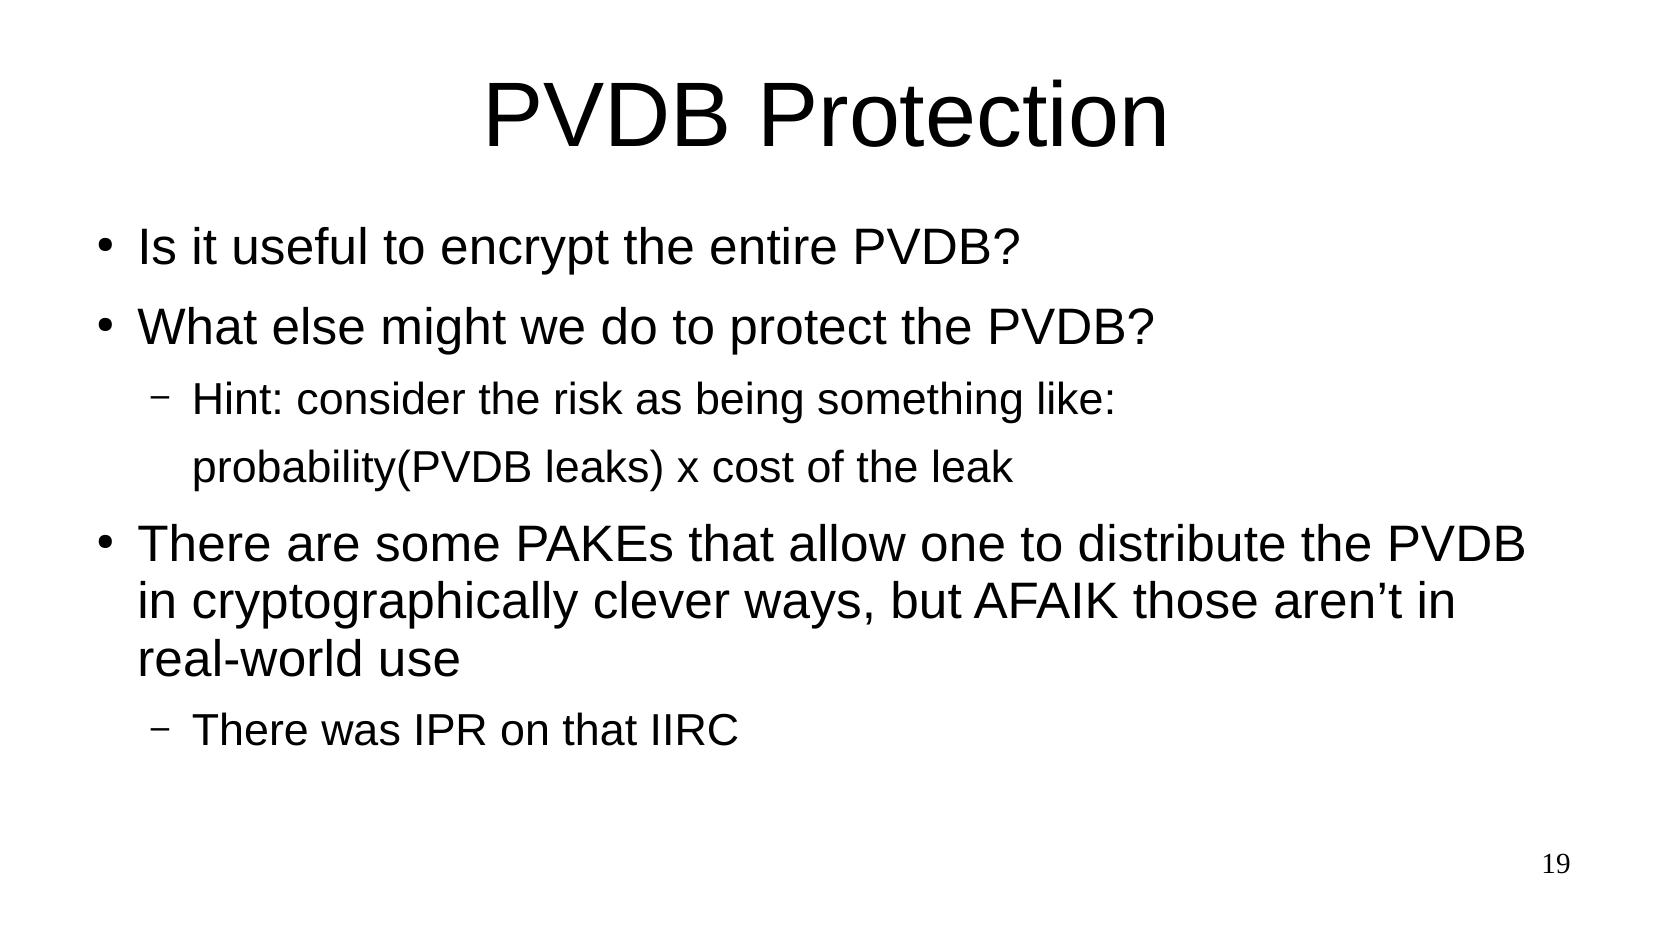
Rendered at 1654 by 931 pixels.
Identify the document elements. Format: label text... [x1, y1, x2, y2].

title PVDB Protection [82, 37, 1571, 193]
list Is it useful to encrypt the entire PVDB? What else might we do to protect the PVDB? Hint: consider the risk as being something like: probability(PVDB leaks) x cost of the leak There are some PAKEs that allow one to distribute the PVDB in cryptographically clever ways, but AFAIK those aren’t in real-world use There was IPR on that IIRC [82, 217, 1571, 758]
